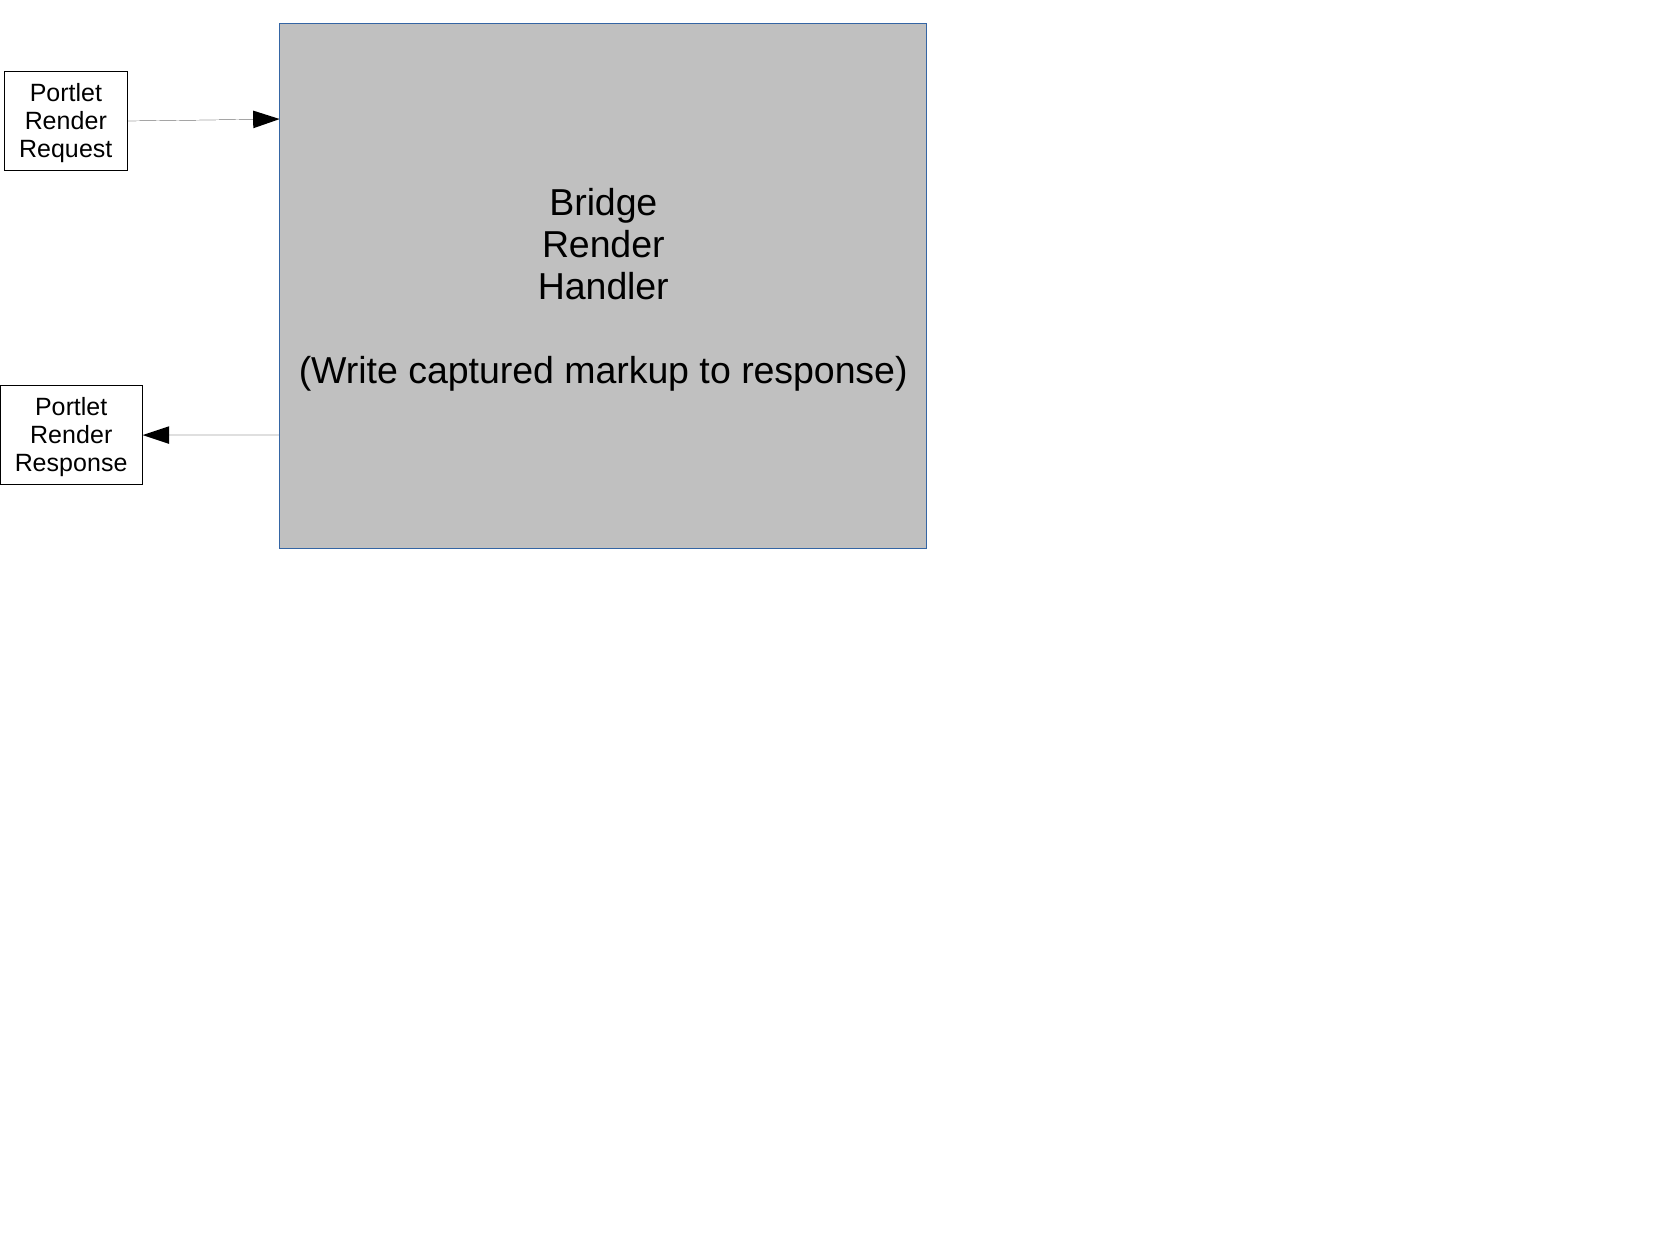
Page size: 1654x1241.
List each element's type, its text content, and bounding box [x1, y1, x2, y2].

text_box Portlet Render Request [4, 71, 128, 170]
text_box Portlet Render Response [0, 385, 143, 484]
text_box Bridge Render Handler (Write captured markup to response) [279, 23, 927, 549]
